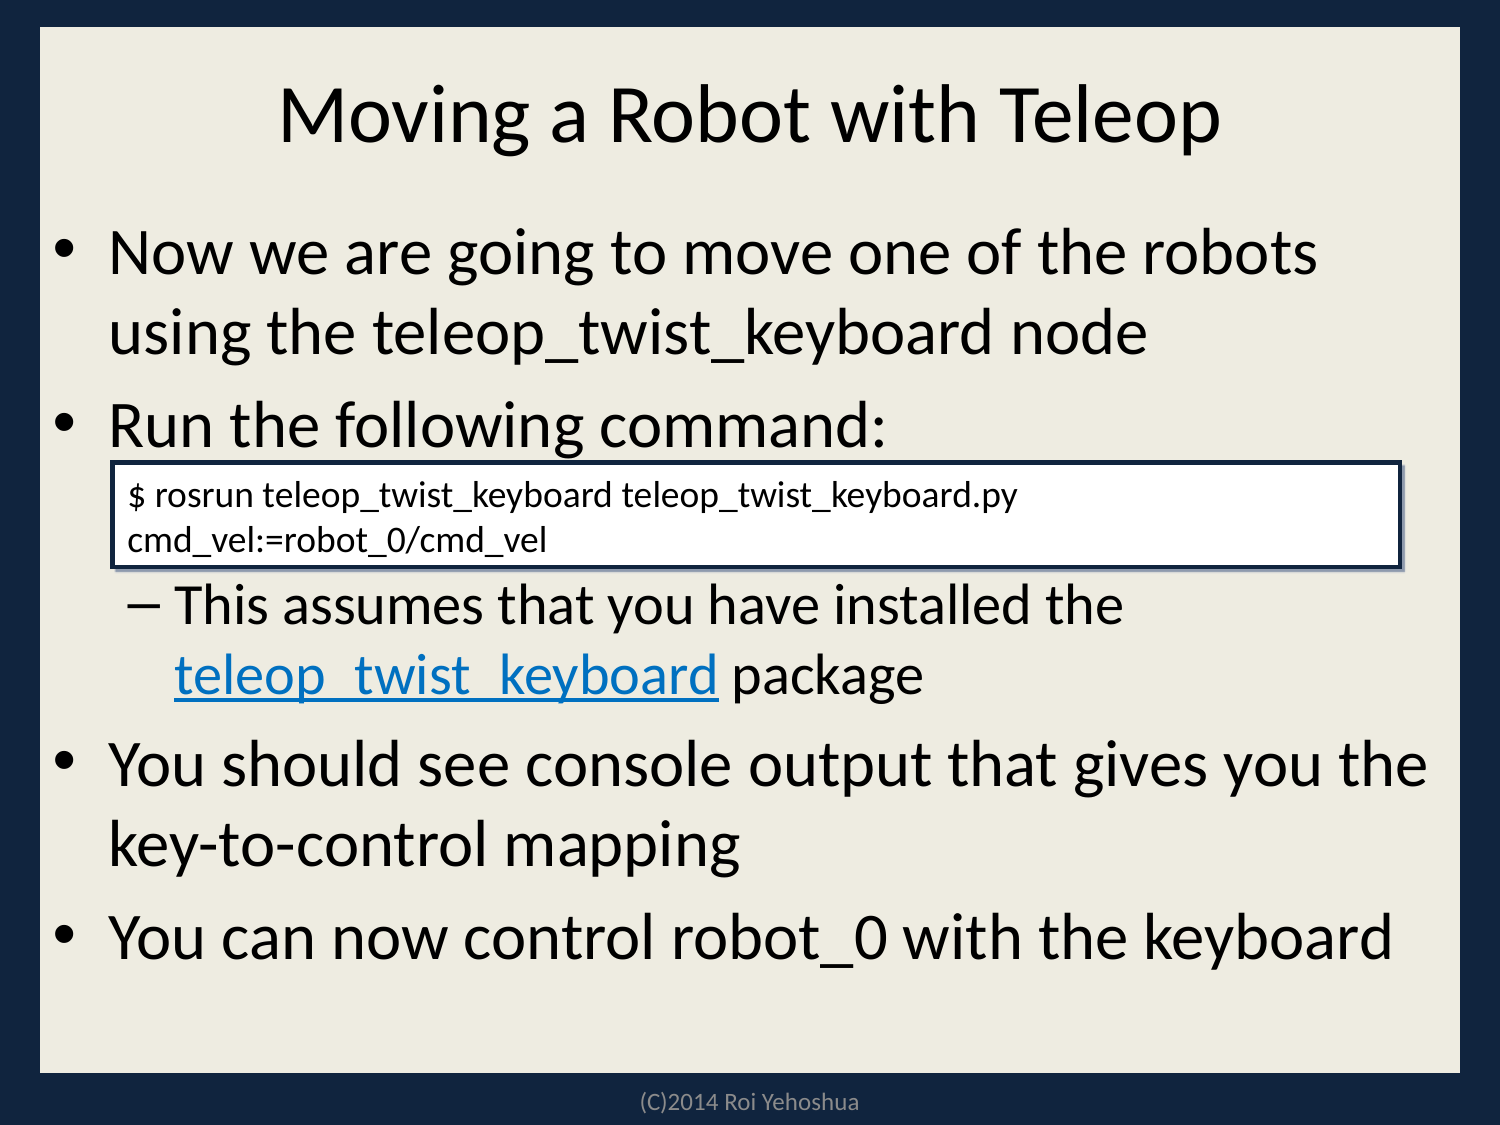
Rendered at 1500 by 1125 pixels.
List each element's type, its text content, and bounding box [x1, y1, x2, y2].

list Now we are going to move one of the robots using the teleop_twist_keyboard node Run the following command: This assumes that you have installed the teleop_twist_keyboard package You should see console output that gives you the key-to-control mapping You can now control robot_0 with the keyboard [37, 200, 1463, 1080]
footer (C)2014 Roi Yehoshua [512, 1074, 988, 1125]
text_box $ rosrun teleop_twist_keyboard teleop_twist_keyboard.py cmd_vel:=robot_0/cmd_vel [112, 462, 1400, 568]
title Moving a Robot with Teleop [37, 31, 1463, 188]
